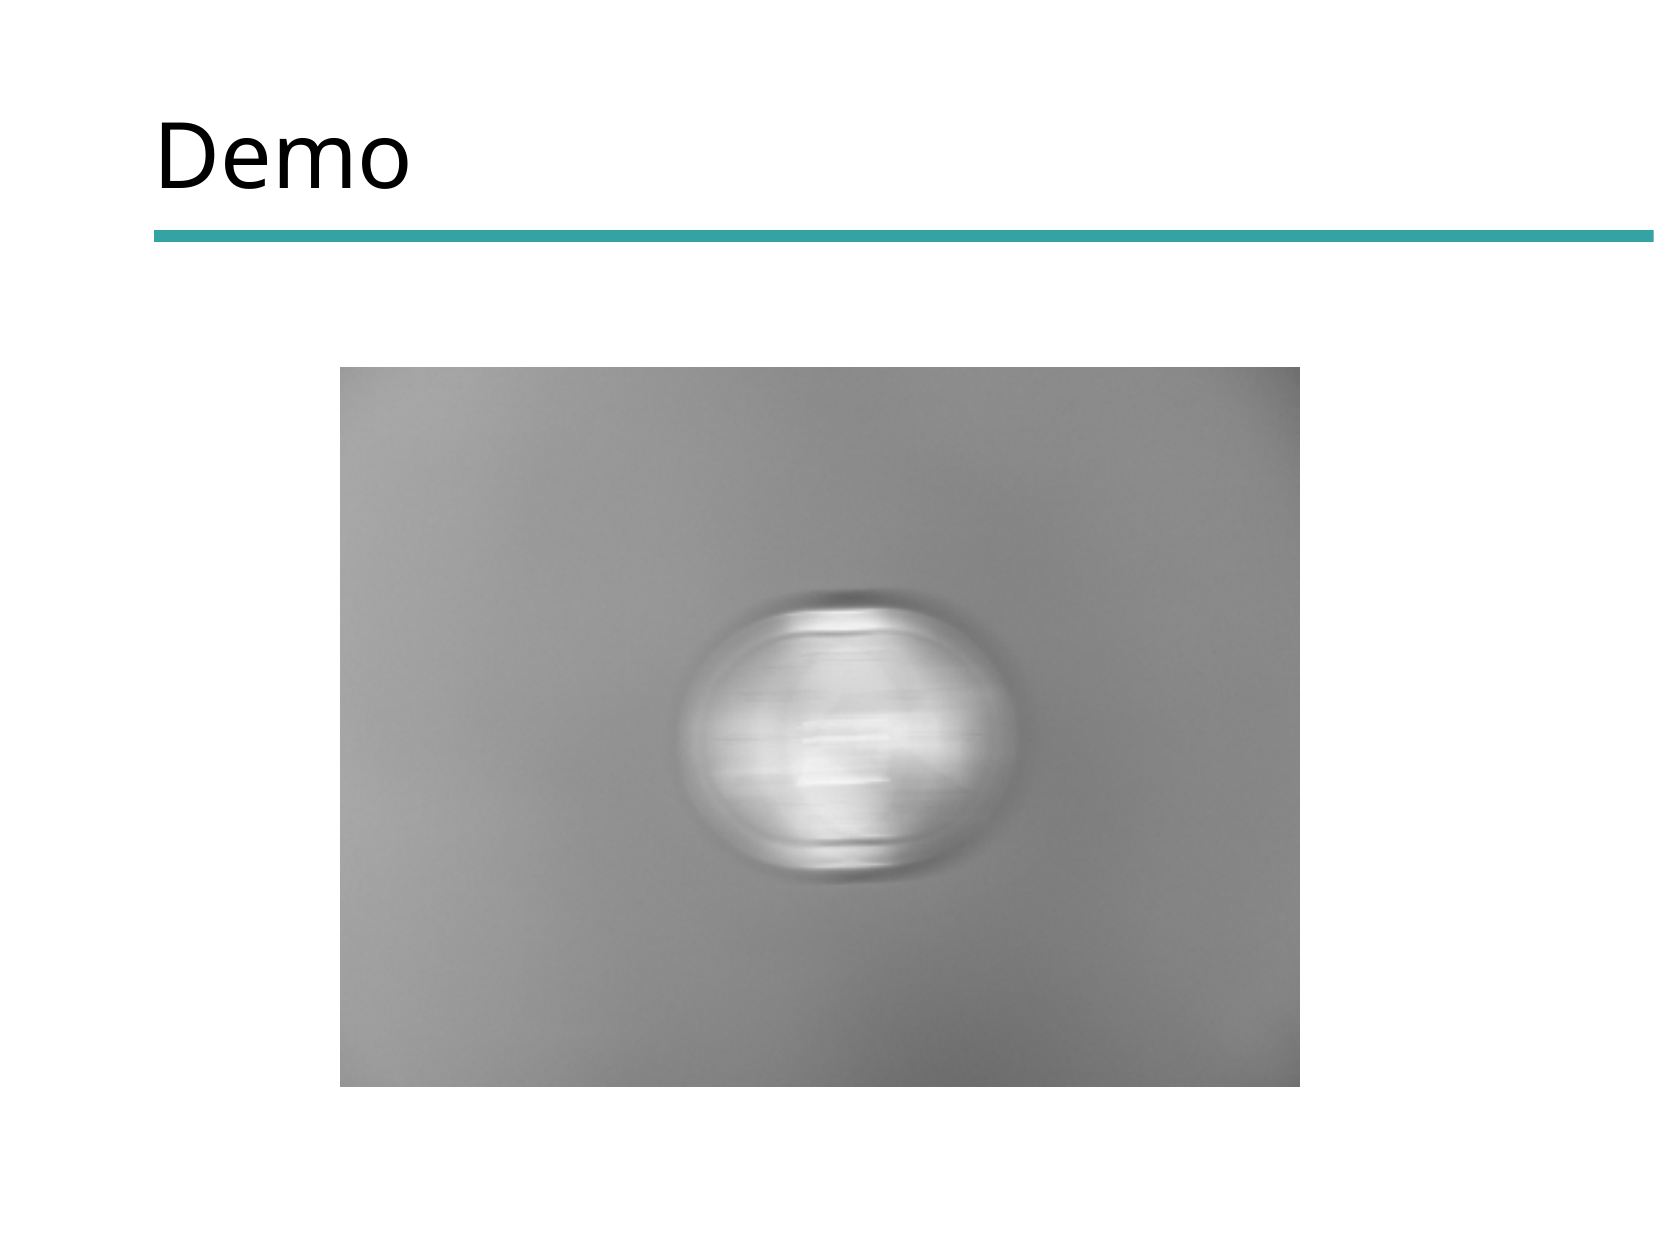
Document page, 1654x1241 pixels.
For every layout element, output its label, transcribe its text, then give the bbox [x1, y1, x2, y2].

picture [340, 367, 1300, 1087]
title Demo [153, 49, 1642, 257]
